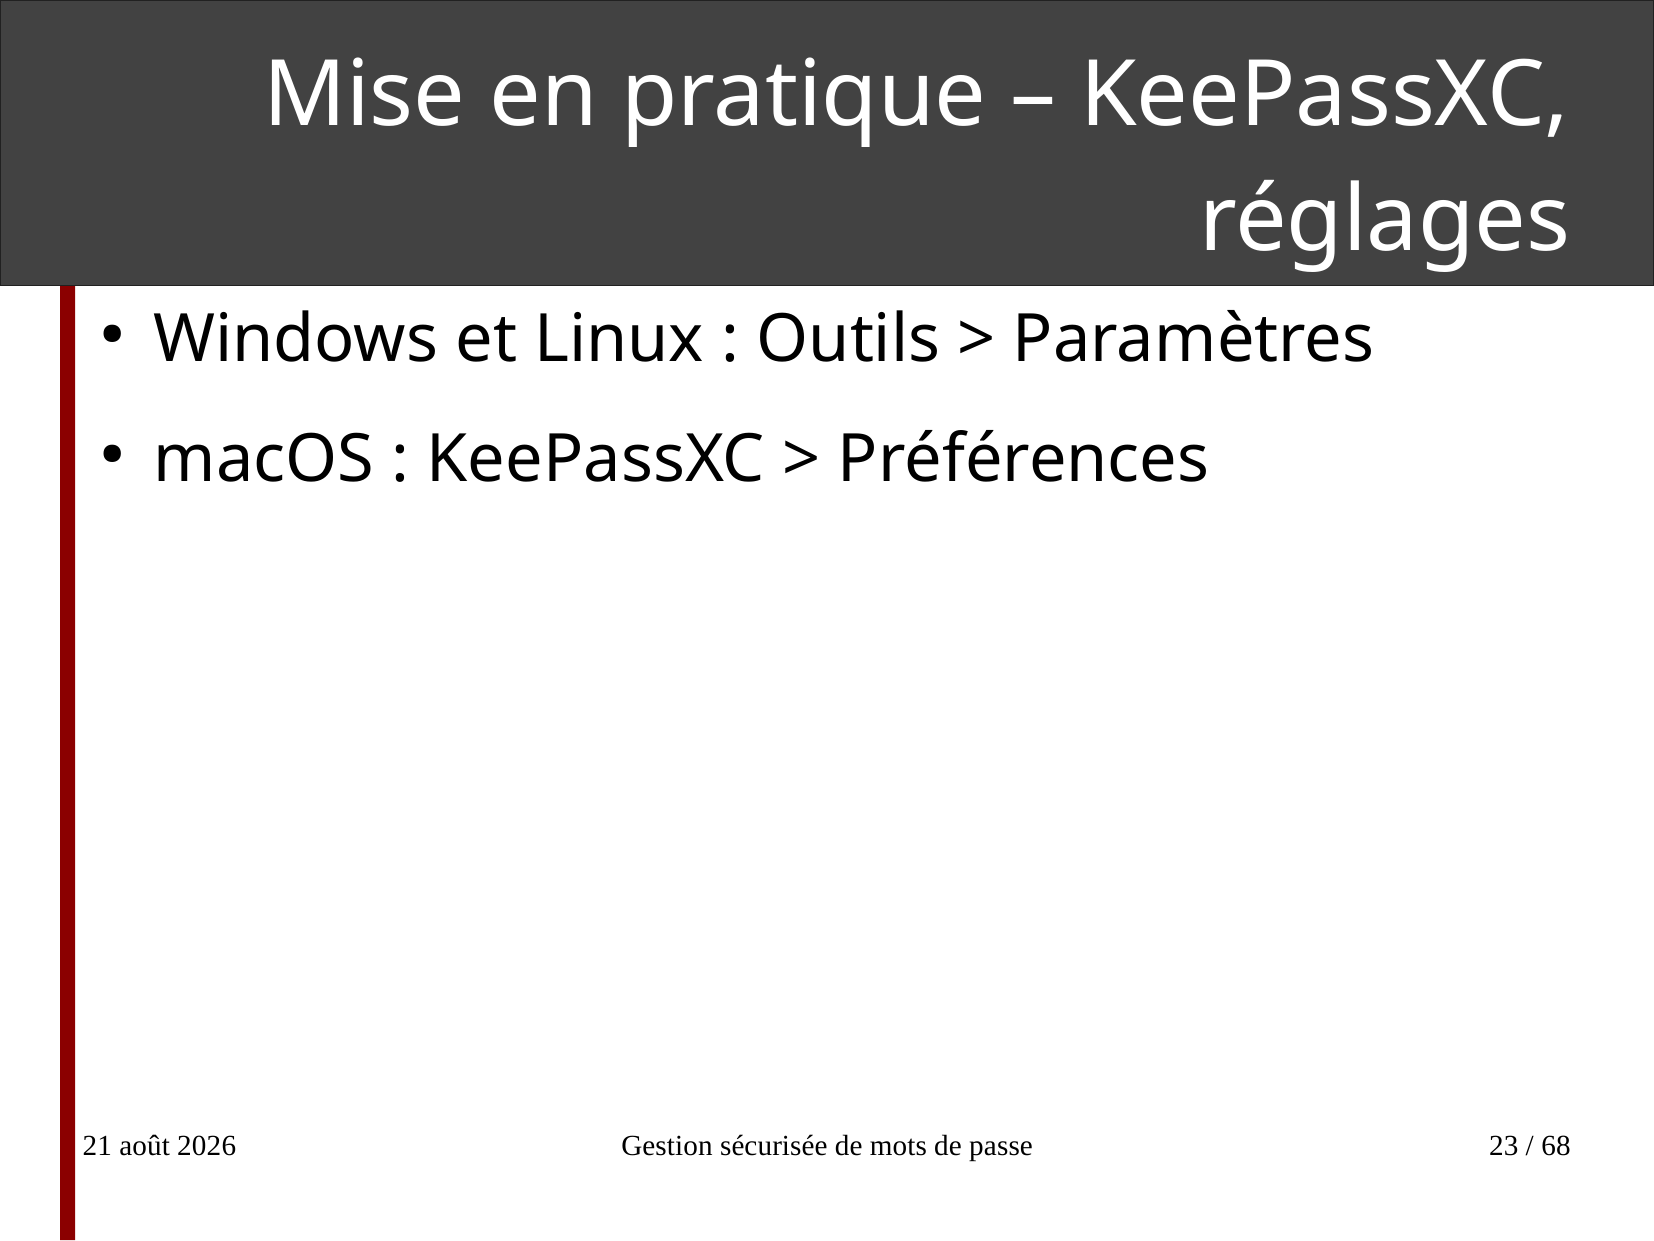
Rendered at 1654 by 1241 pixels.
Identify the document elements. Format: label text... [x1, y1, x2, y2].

list Windows et Linux : Outils > Paramètres macOS : KeePassXC > Préférences [82, 290, 1571, 1096]
title Mise en pratique – KeePassXC, réglages [82, 27, 1571, 278]
